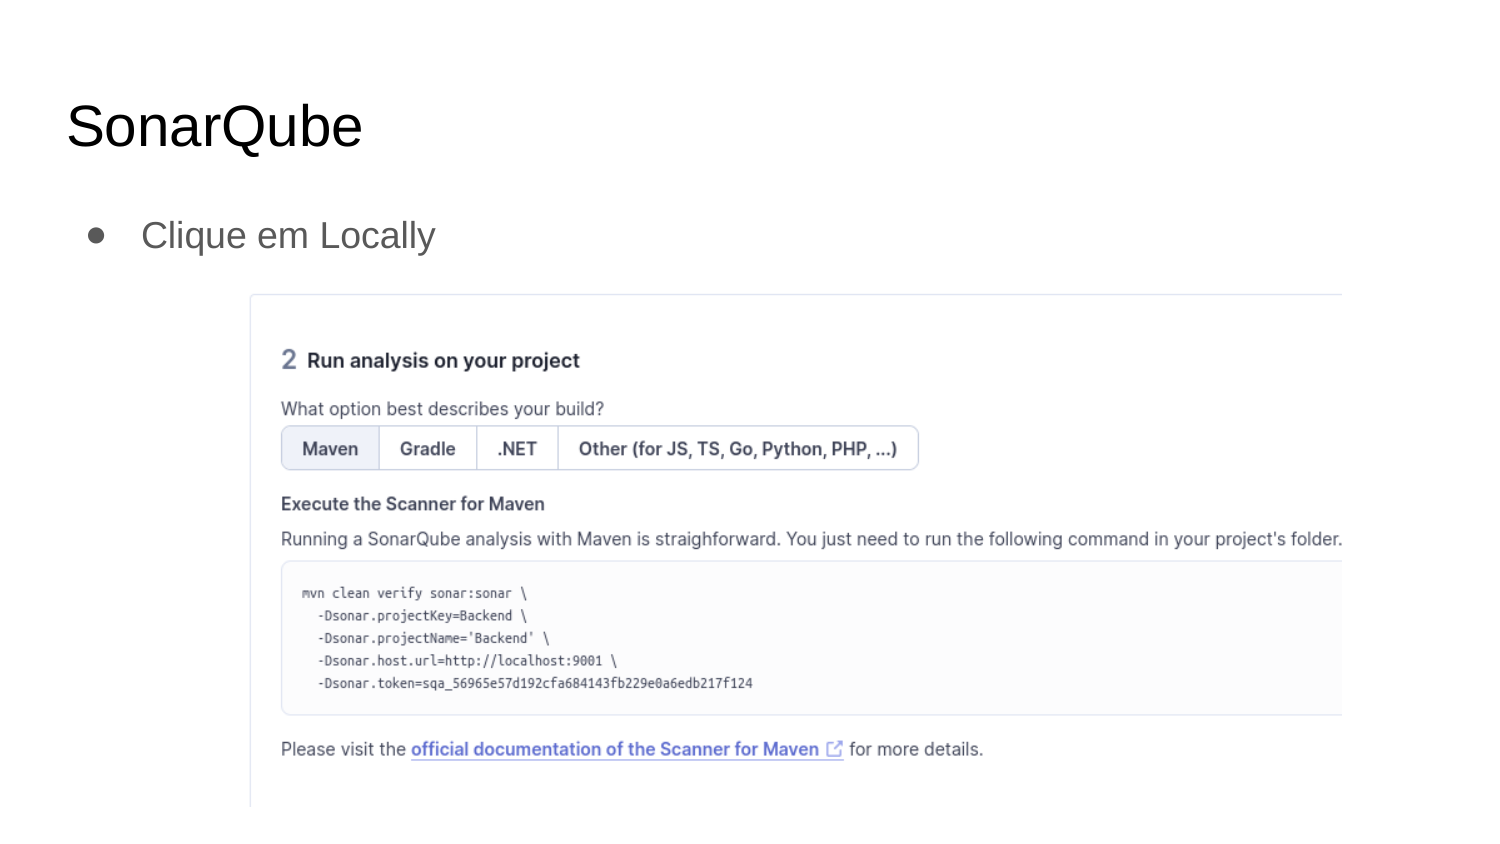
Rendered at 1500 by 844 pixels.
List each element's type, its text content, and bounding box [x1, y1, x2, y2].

picture [176, 284, 1342, 807]
title SonarQube [51, 72, 1449, 167]
list Clique em Locally [51, 189, 1489, 750]
